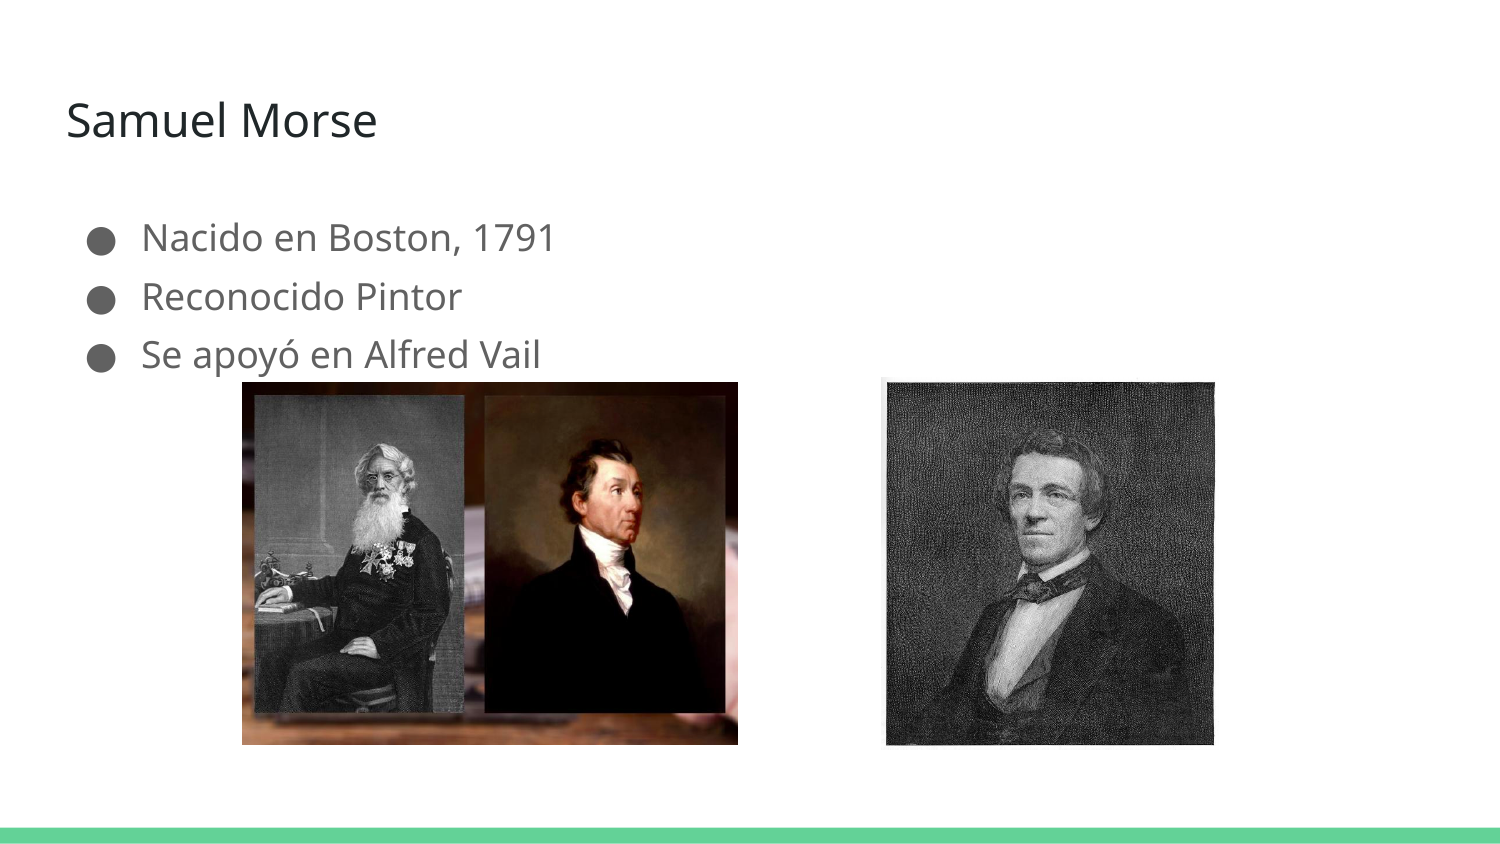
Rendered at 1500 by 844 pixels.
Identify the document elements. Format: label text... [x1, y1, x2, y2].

picture [881, 377, 1219, 750]
title Samuel Morse [51, 72, 1449, 167]
picture [242, 382, 738, 745]
list Nacido en Boston, 1791 Reconocido Pintor Se apoyó en Alfred Vail [51, 189, 1449, 750]
